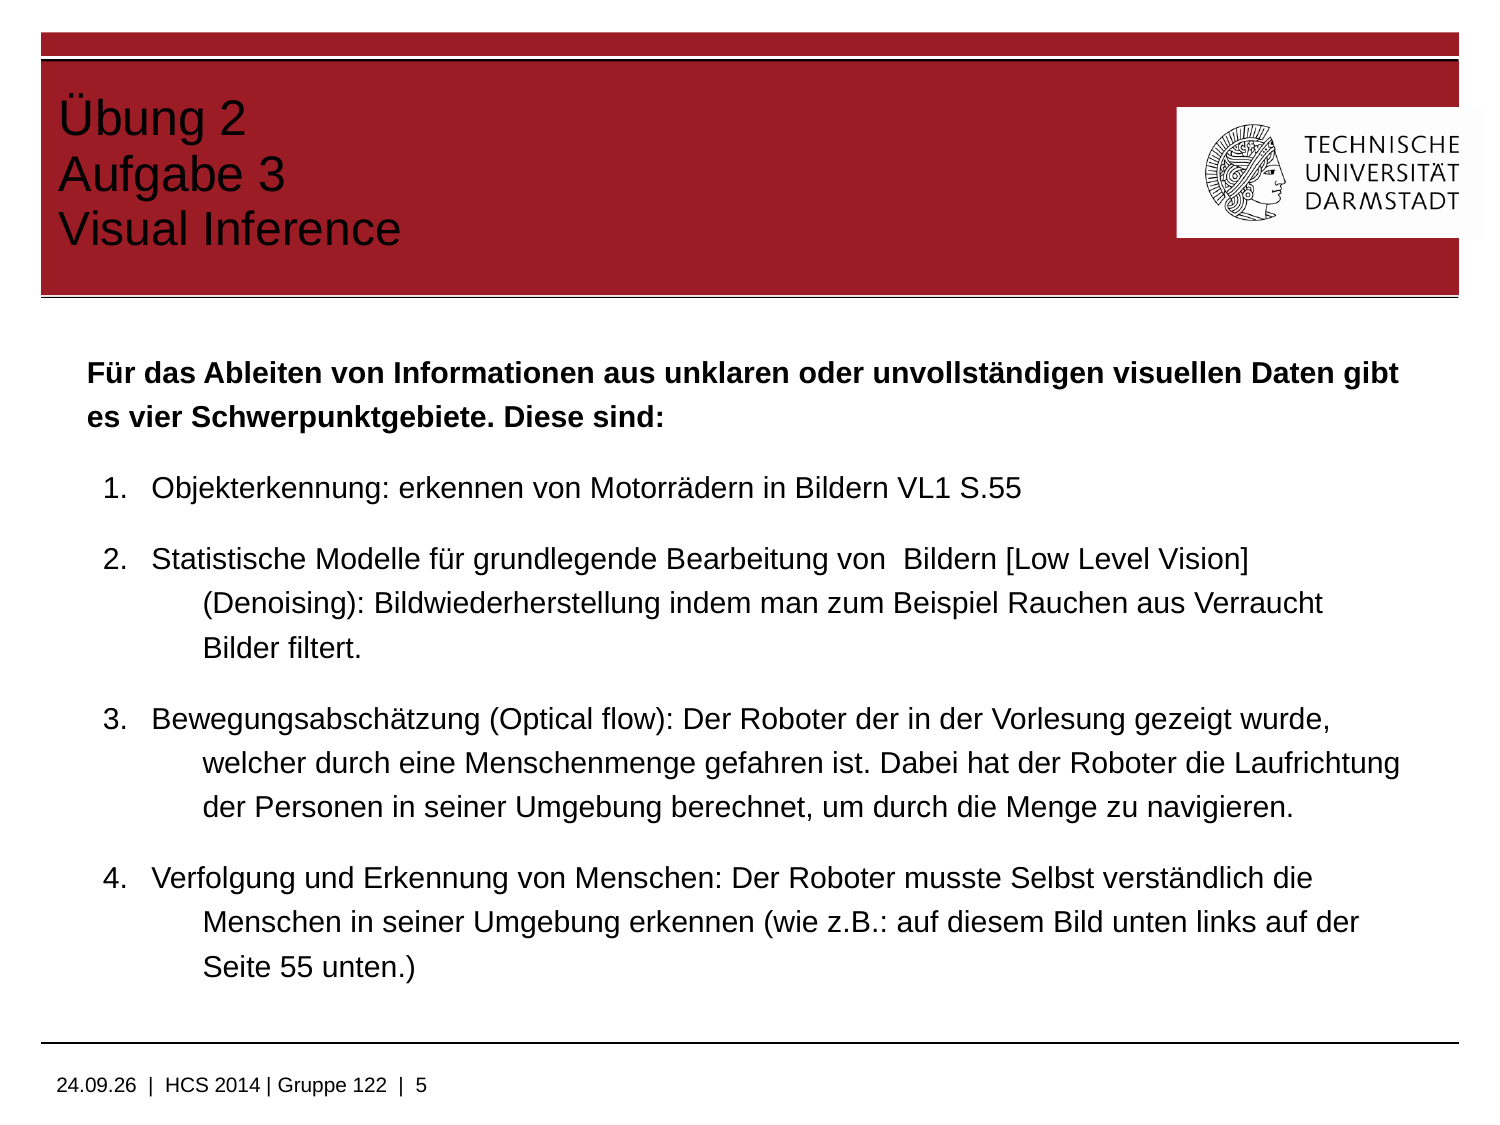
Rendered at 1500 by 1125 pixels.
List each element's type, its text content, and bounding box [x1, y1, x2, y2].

title Übung 2 Aufgabe 3 Visual Inference [59, 90, 1149, 256]
picture [1176, 107, 1484, 238]
list Für das Ableiten von Informationen aus unklaren oder unvollständigen visuellen Daten gibt es vier Schwerpunktgebiete. Diese sind: Objekterkennung: erkennen von Motorrädern in Bildern VL1 S.55 Statistische Modelle für grundlegende Bearbeitung von Bildern [Low Level Vision] (Denoising): Bildwiederherstellung indem man zum Beispiel Rauchen aus Verraucht Bilder filtert. Bewegungsabschätzung (Optical flow): Der Roboter der in der Vorlesung gezeigt wurde, welcher durch eine Menschenmenge gefahren ist. Dabei hat der Roboter die Laufrichtung der Personen in seiner Umgebung berechnet, um durch die Menge zu navigieren. Verfolgung und Erkennung von Menschen: Der Roboter musste Selbst verständlich die Menschen in seiner Umgebung erkennen (wie z.B.: auf diesem Bild unten links auf der Seite 55 unten.) [86, 345, 1407, 999]
